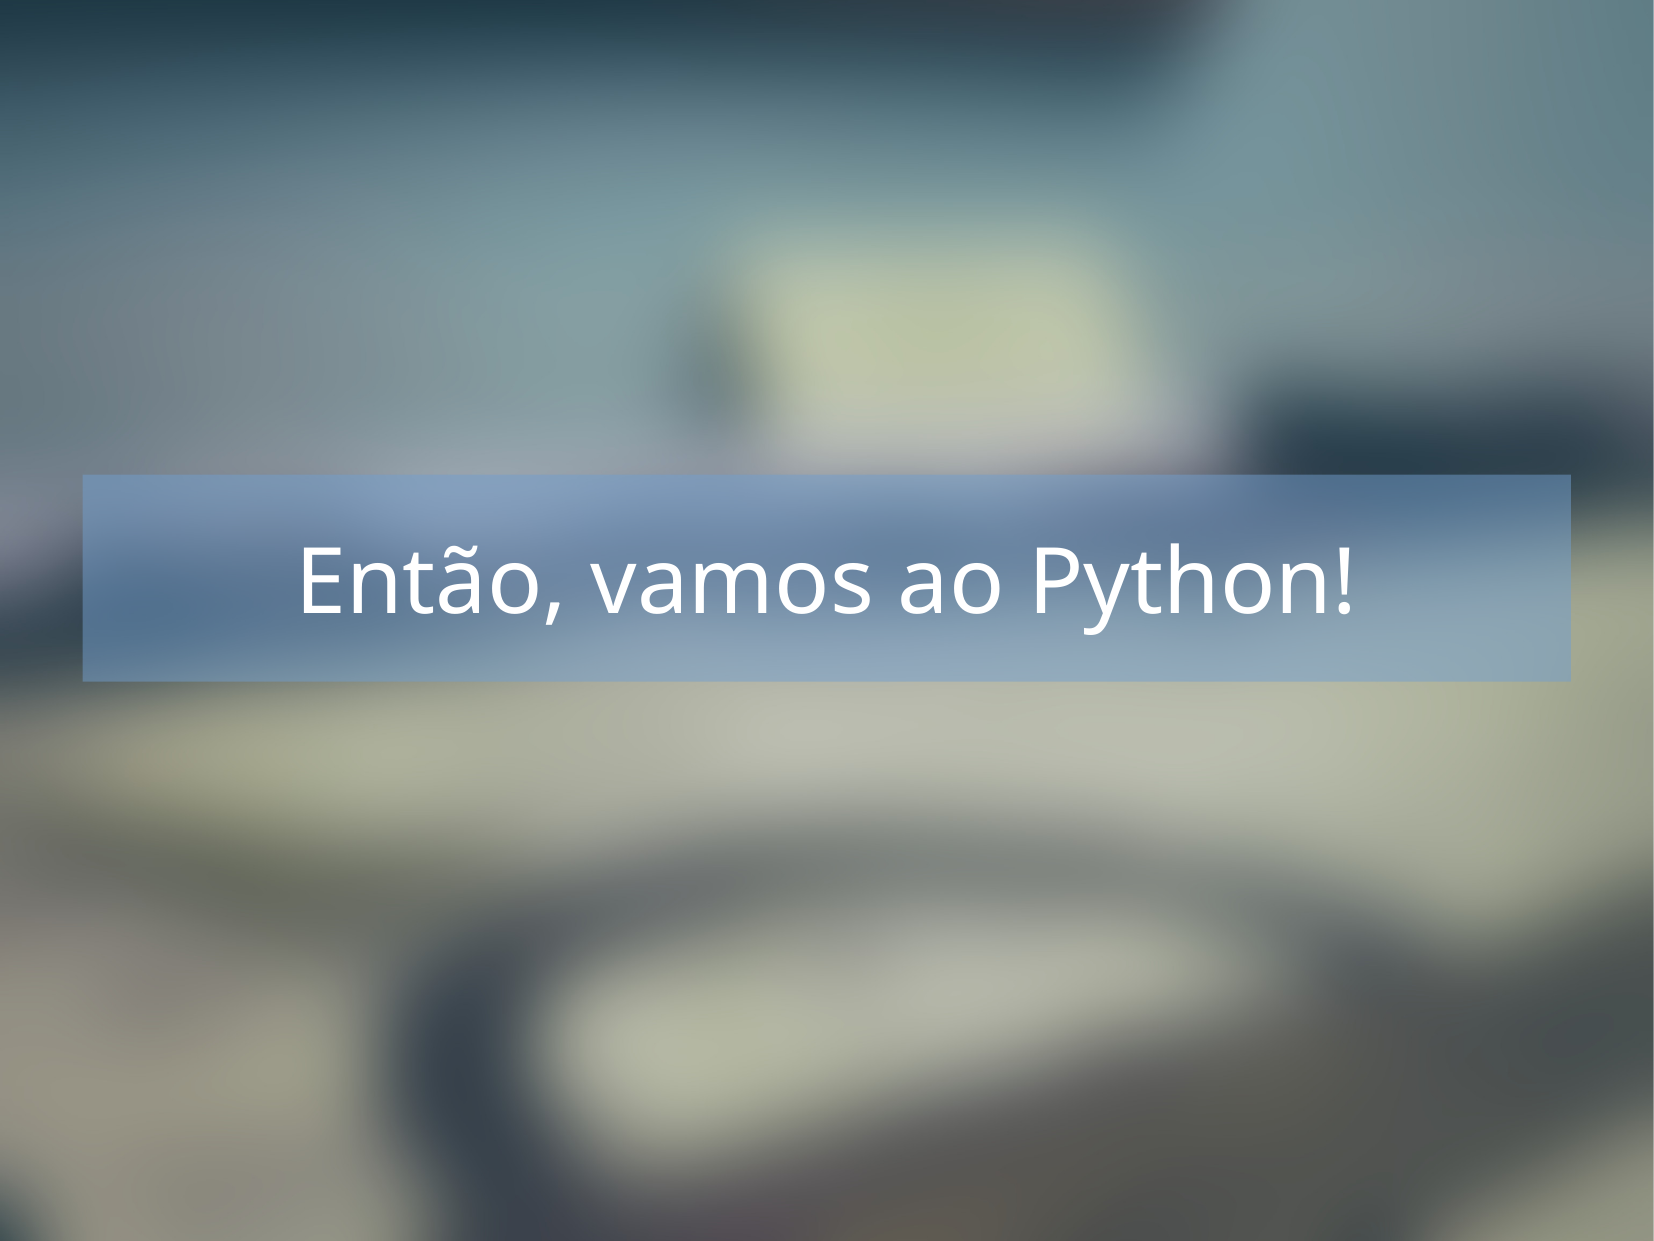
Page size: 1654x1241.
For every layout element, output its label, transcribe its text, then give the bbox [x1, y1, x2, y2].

title Então, vamos ao Python! [82, 474, 1571, 682]
picture [0, 0, 1654, 1241]
